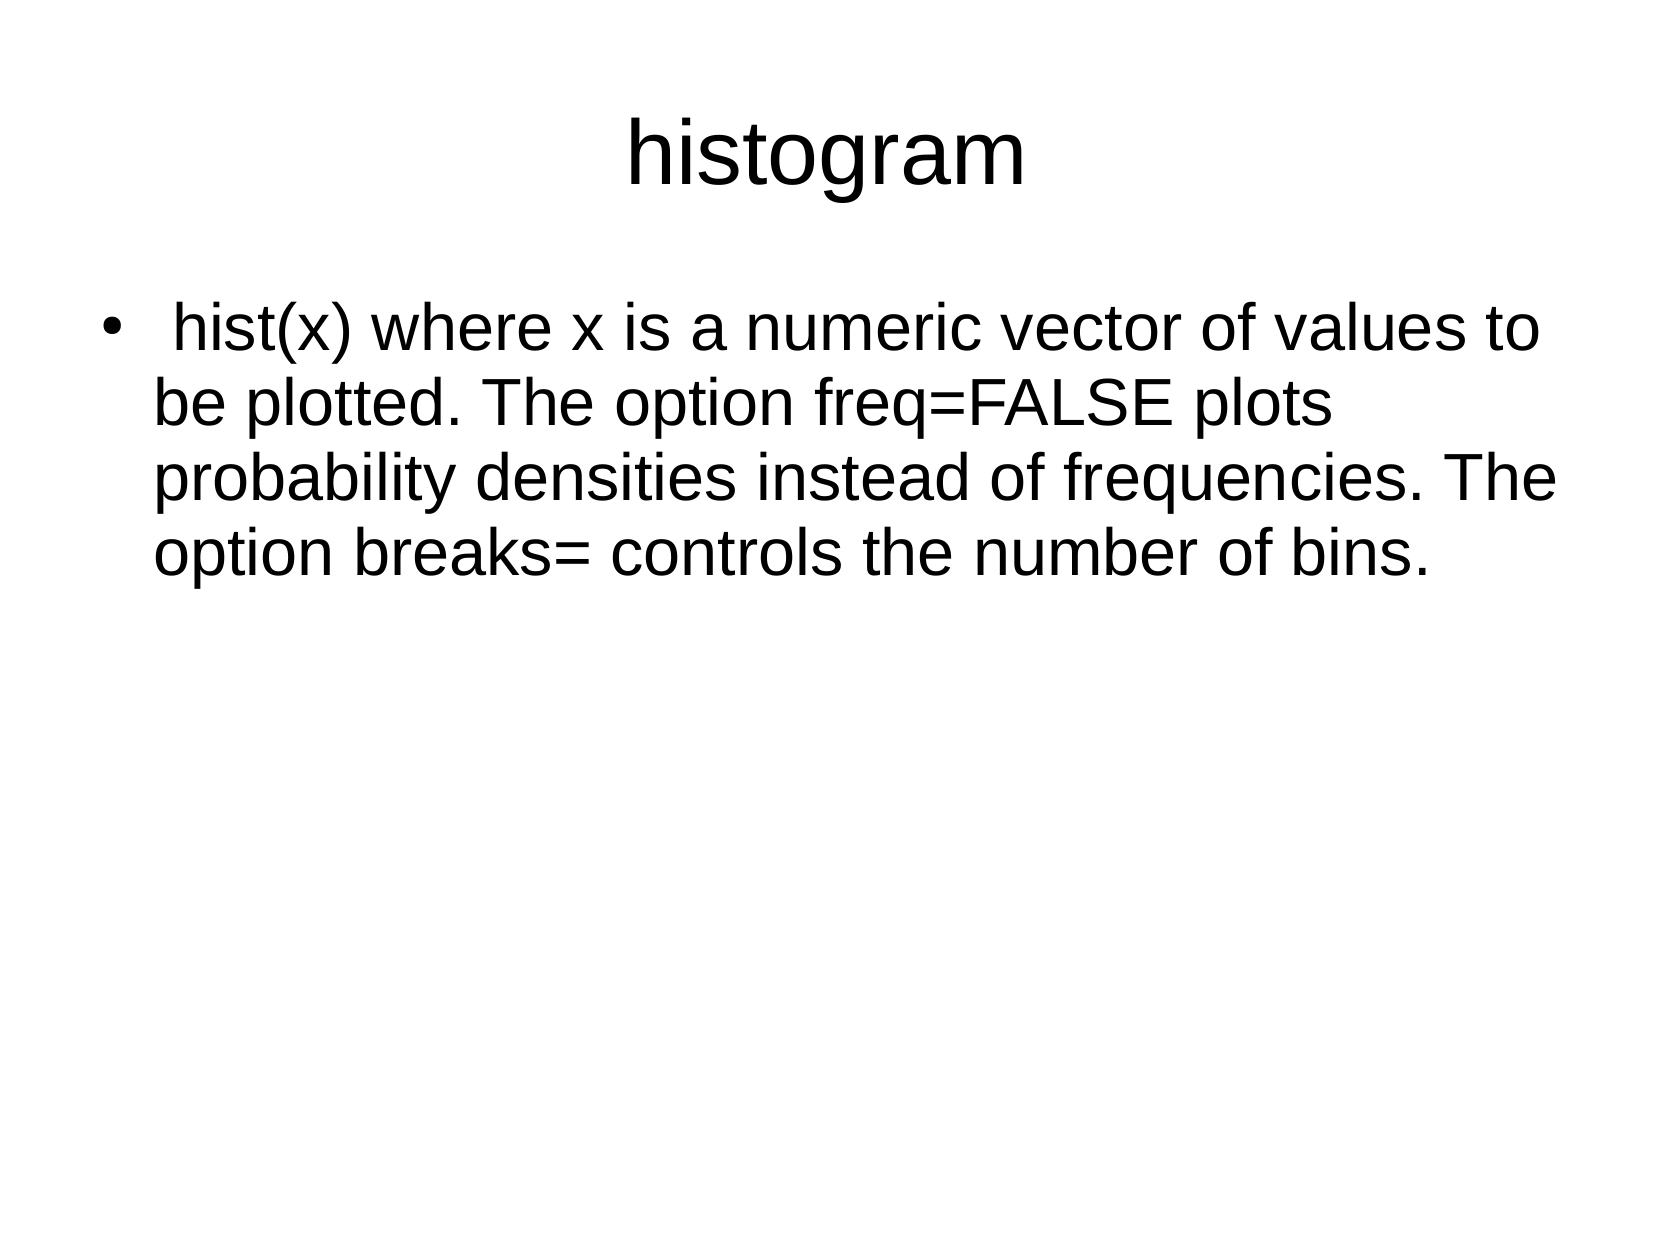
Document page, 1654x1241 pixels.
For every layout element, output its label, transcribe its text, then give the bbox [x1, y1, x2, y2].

list hist(x) where x is a numeric vector of values to be plotted. The option freq=FALSE plots probability densities instead of frequencies. The option breaks= controls the number of bins. [82, 290, 1571, 1010]
title histogram [82, 49, 1571, 257]
